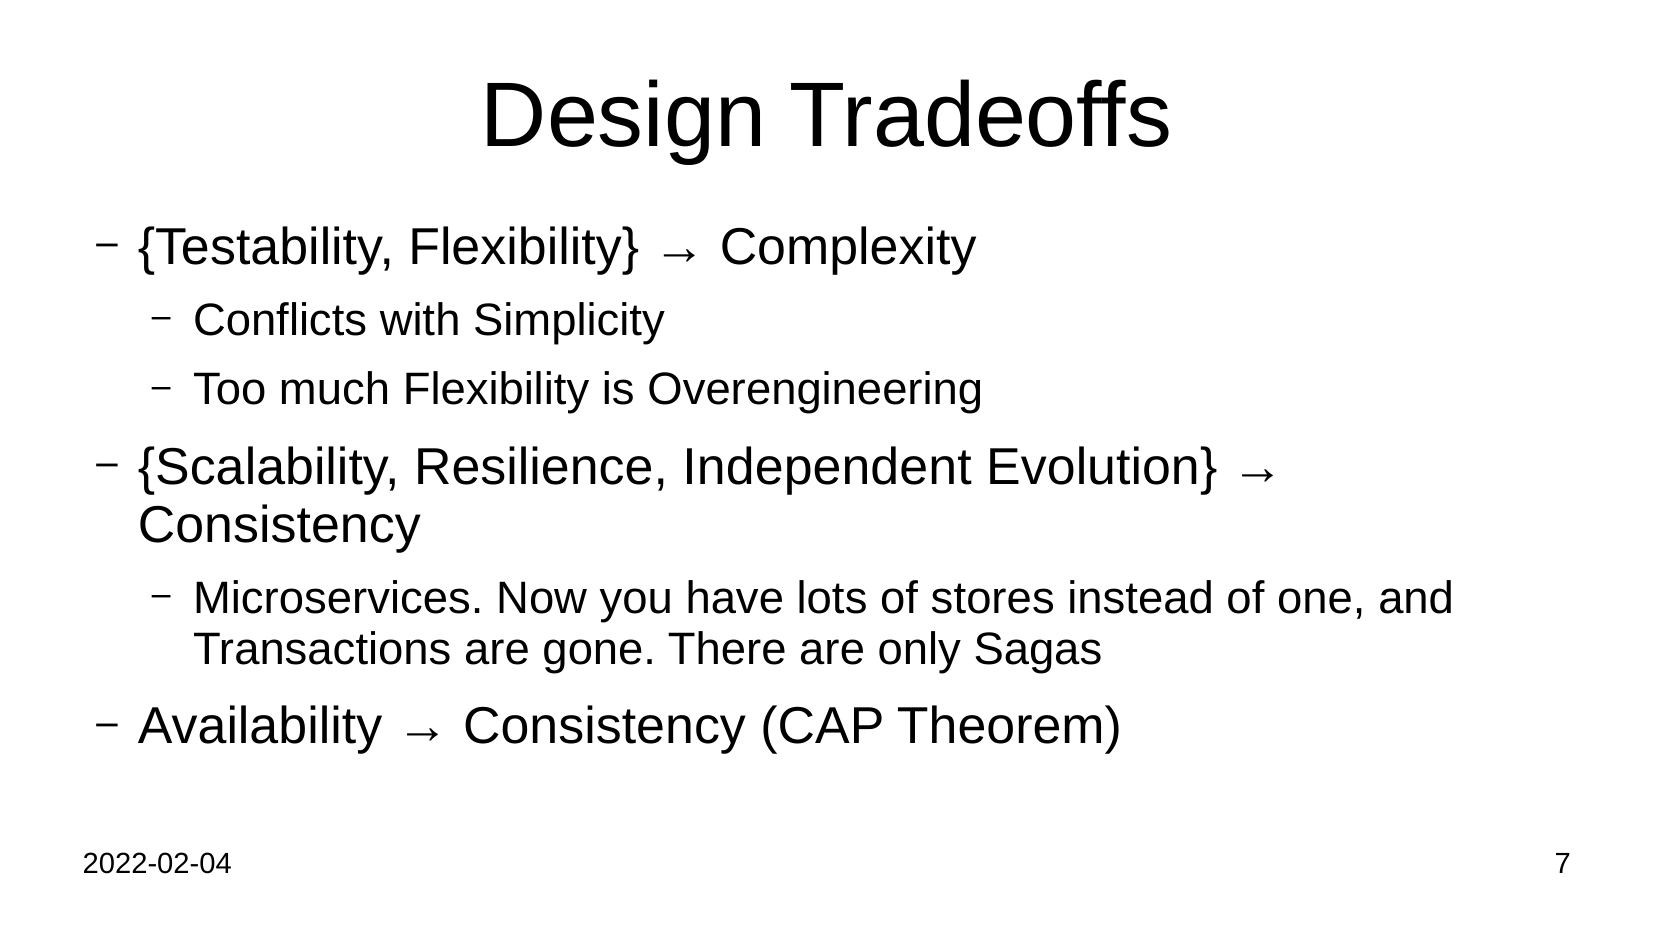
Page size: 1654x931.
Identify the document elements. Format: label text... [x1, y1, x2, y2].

title Design Tradeoffs [82, 37, 1571, 193]
list {Testability, Flexibility} → Complexity Conflicts with Simplicity Too much Flexibility is Overengineering {Scalability, Resilience, Independent Evolution} → Consistency Microservices. Now you have lots of stores instead of one, and Transactions are gone. There are only Sagas Availability → Consistency (CAP Theorem) [82, 217, 1571, 758]
